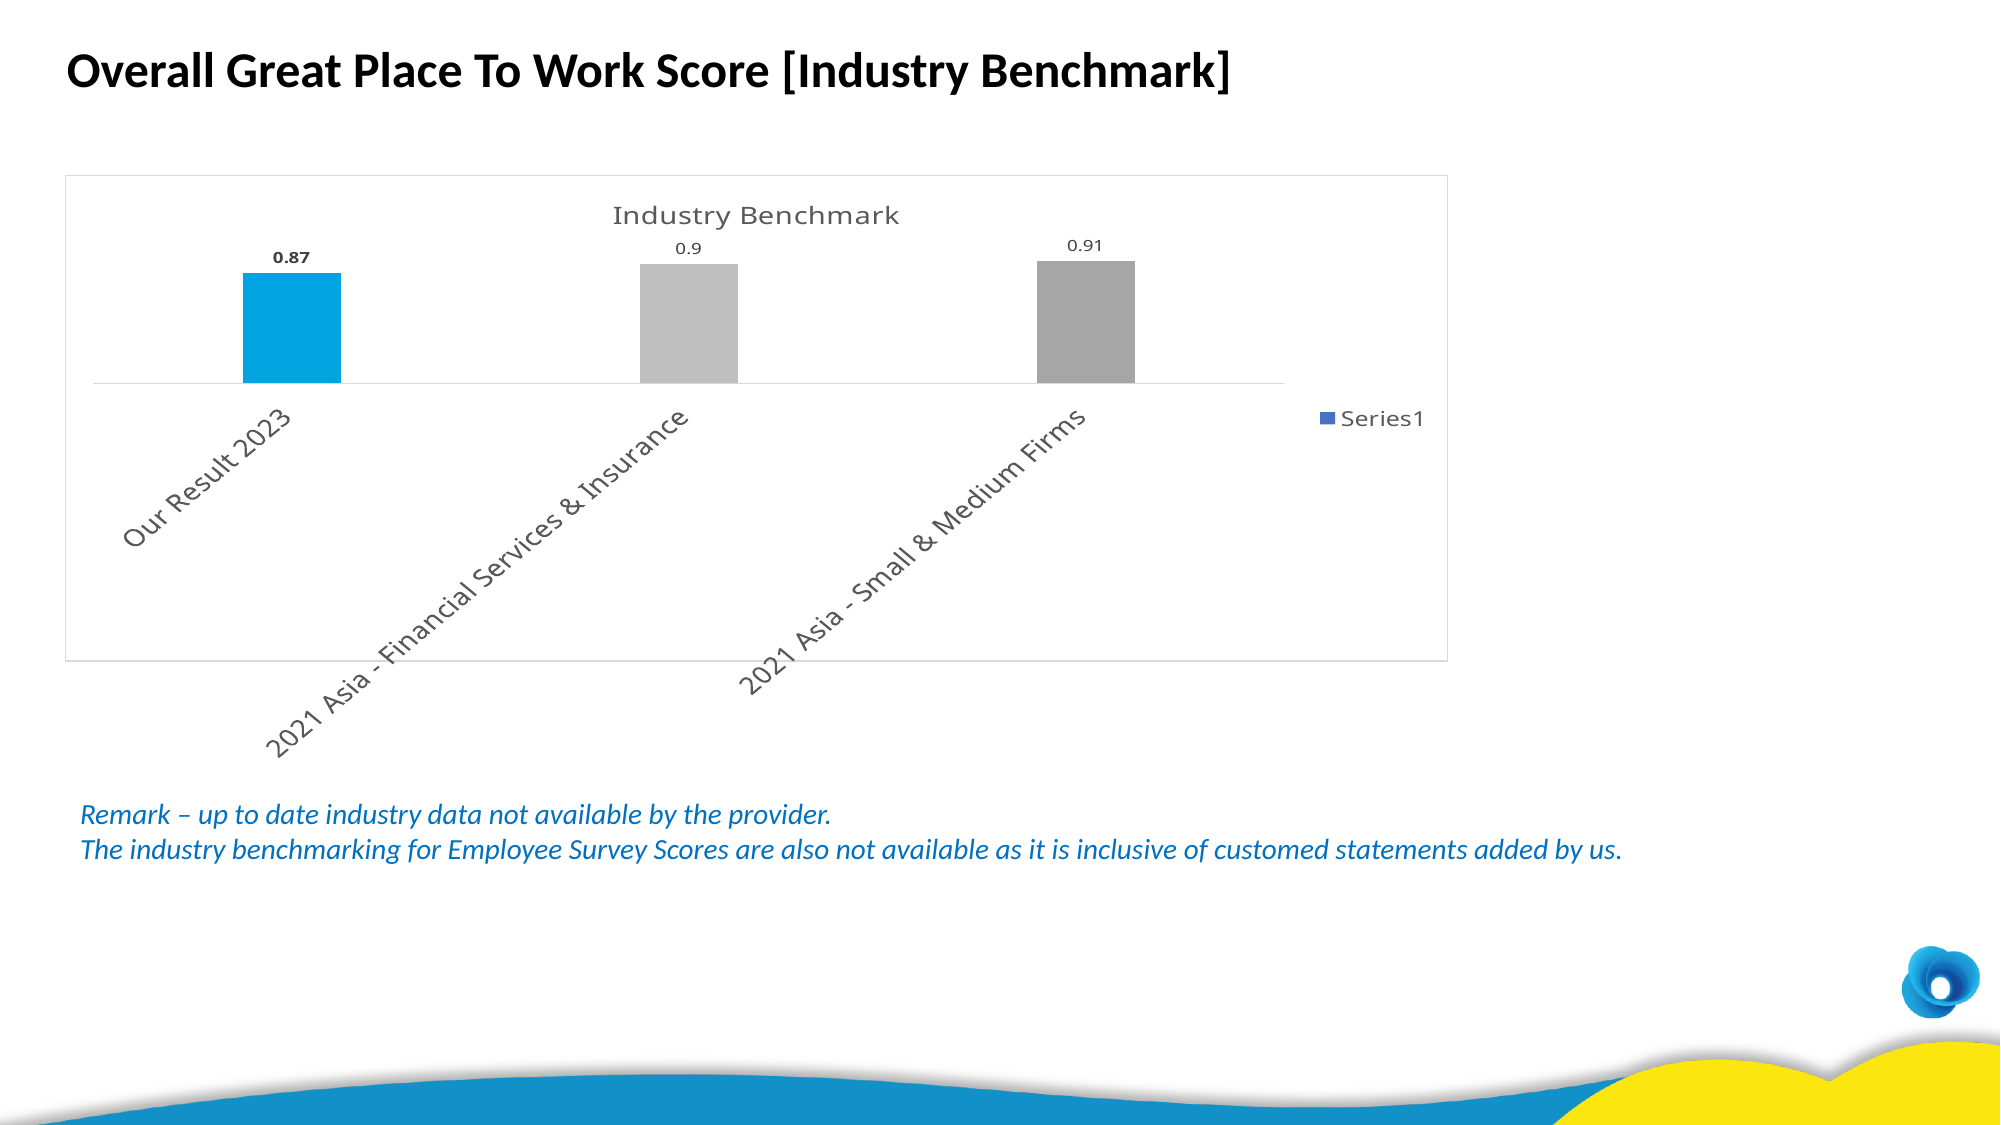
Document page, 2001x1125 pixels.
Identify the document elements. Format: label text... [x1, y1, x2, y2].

text_box Remark – up to date industry data not available by the provider. The industry benchmarking for Employee Survey Scores are also not available as it is inclusive of customed statements added by us. [64, 788, 1662, 875]
chart [64, 174, 1449, 765]
text_box Overall Great Place To Work Score [Industry Benchmark] [51, 29, 1786, 106]
